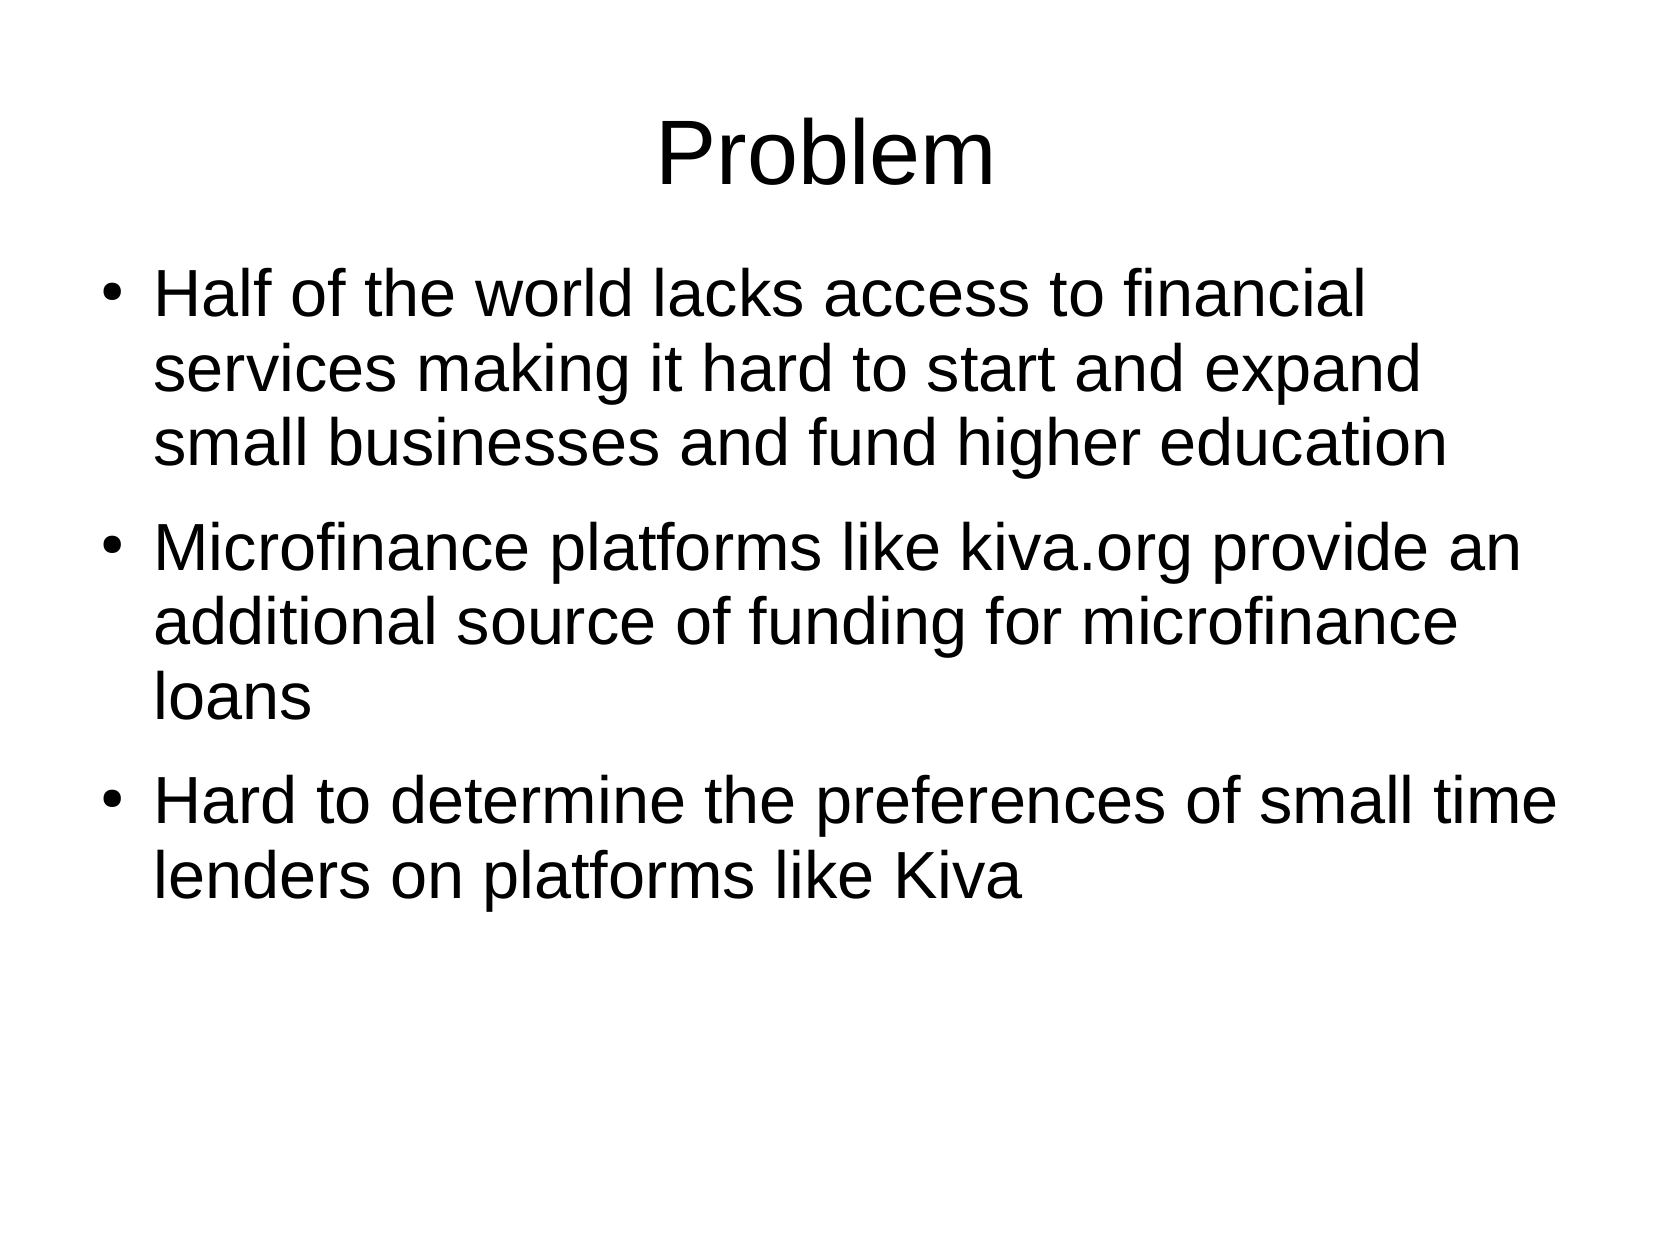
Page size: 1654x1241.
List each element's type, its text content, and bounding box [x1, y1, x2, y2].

title Problem [82, 49, 1571, 255]
list Half of the world lacks access to financial services making it hard to start and expand small businesses and fund higher education Microfinance platforms like kiva.org provide an additional source of funding for microfinance loans Hard to determine the preferences of small time lenders on platforms like Kiva [82, 255, 1571, 1096]
